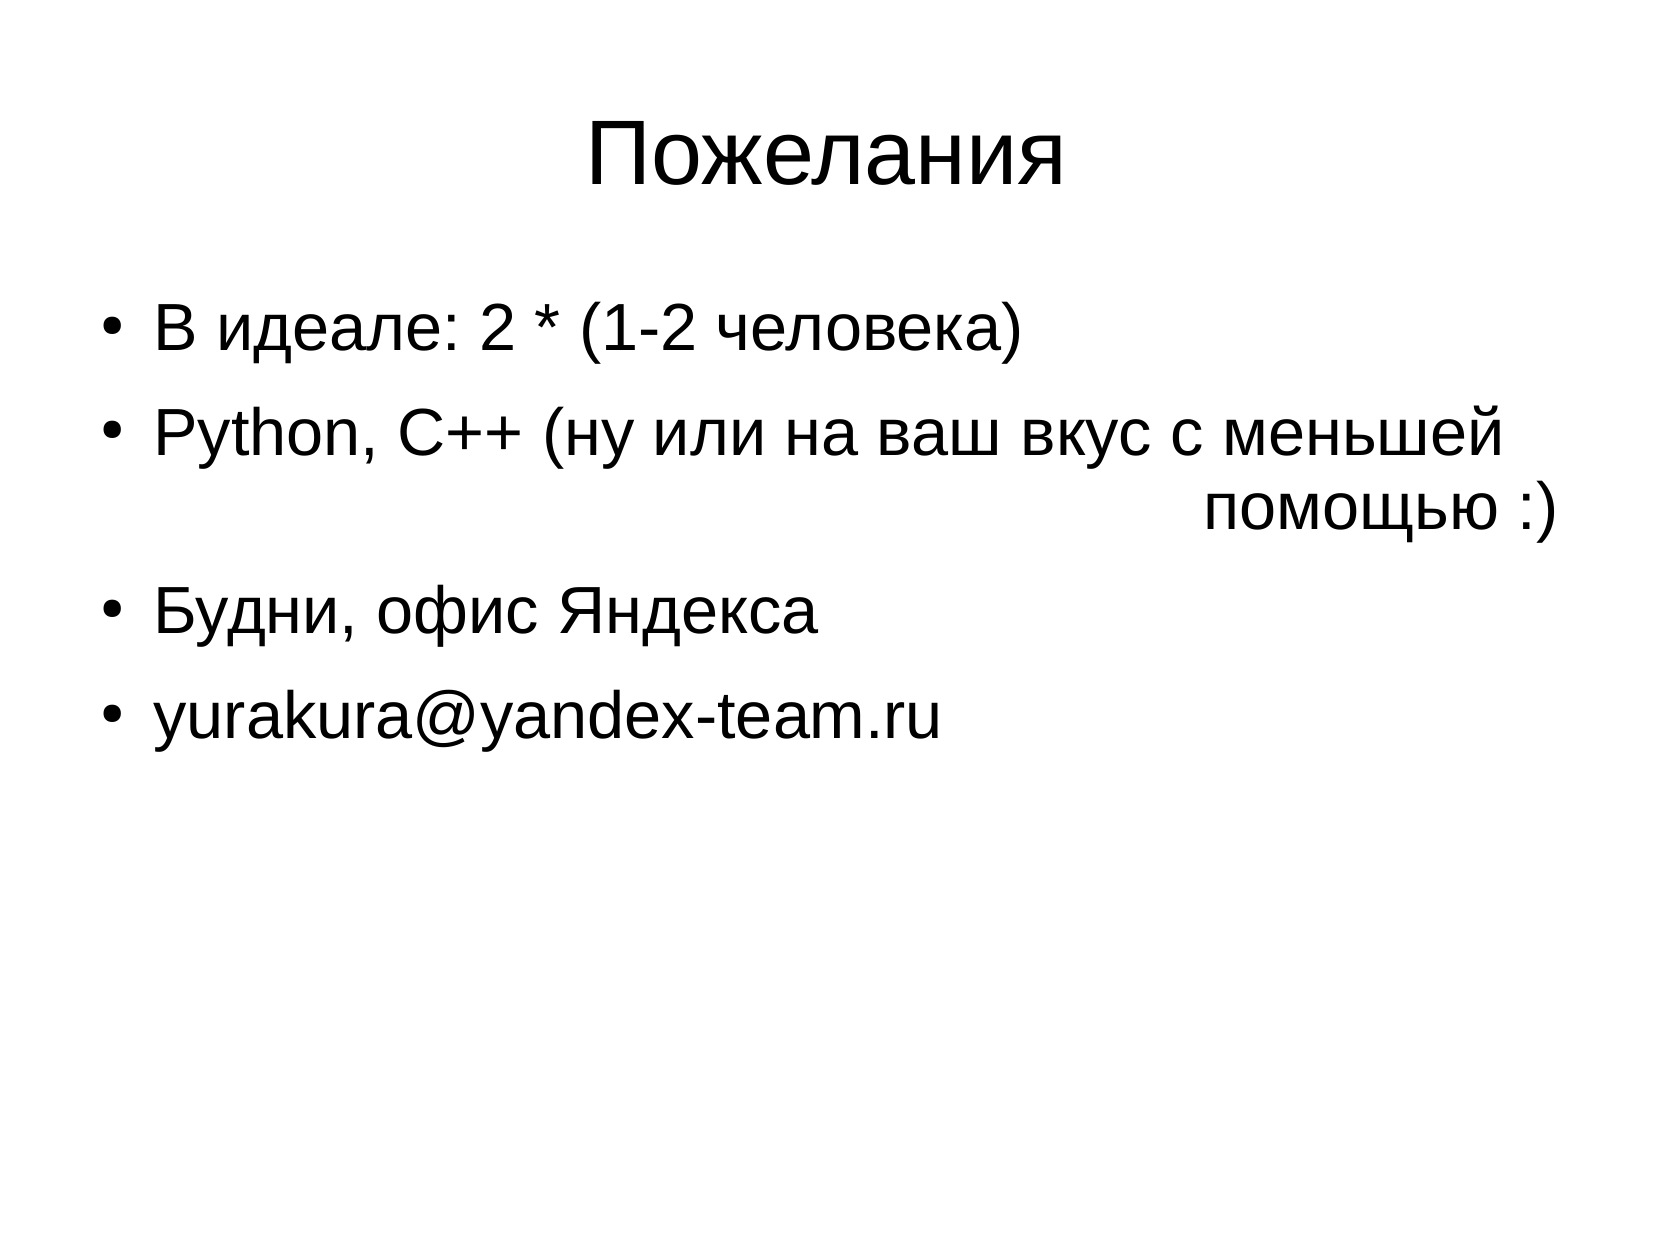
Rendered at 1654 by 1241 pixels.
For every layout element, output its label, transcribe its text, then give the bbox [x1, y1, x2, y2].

title Пожелания [82, 49, 1571, 257]
list В идеале: 2 * (1-2 человека) Python, C++ (ну или на ваш вкус с меньшей помощью :) Будни, офис Яндекса yurakura@yandex-team.ru [82, 290, 1571, 1010]
